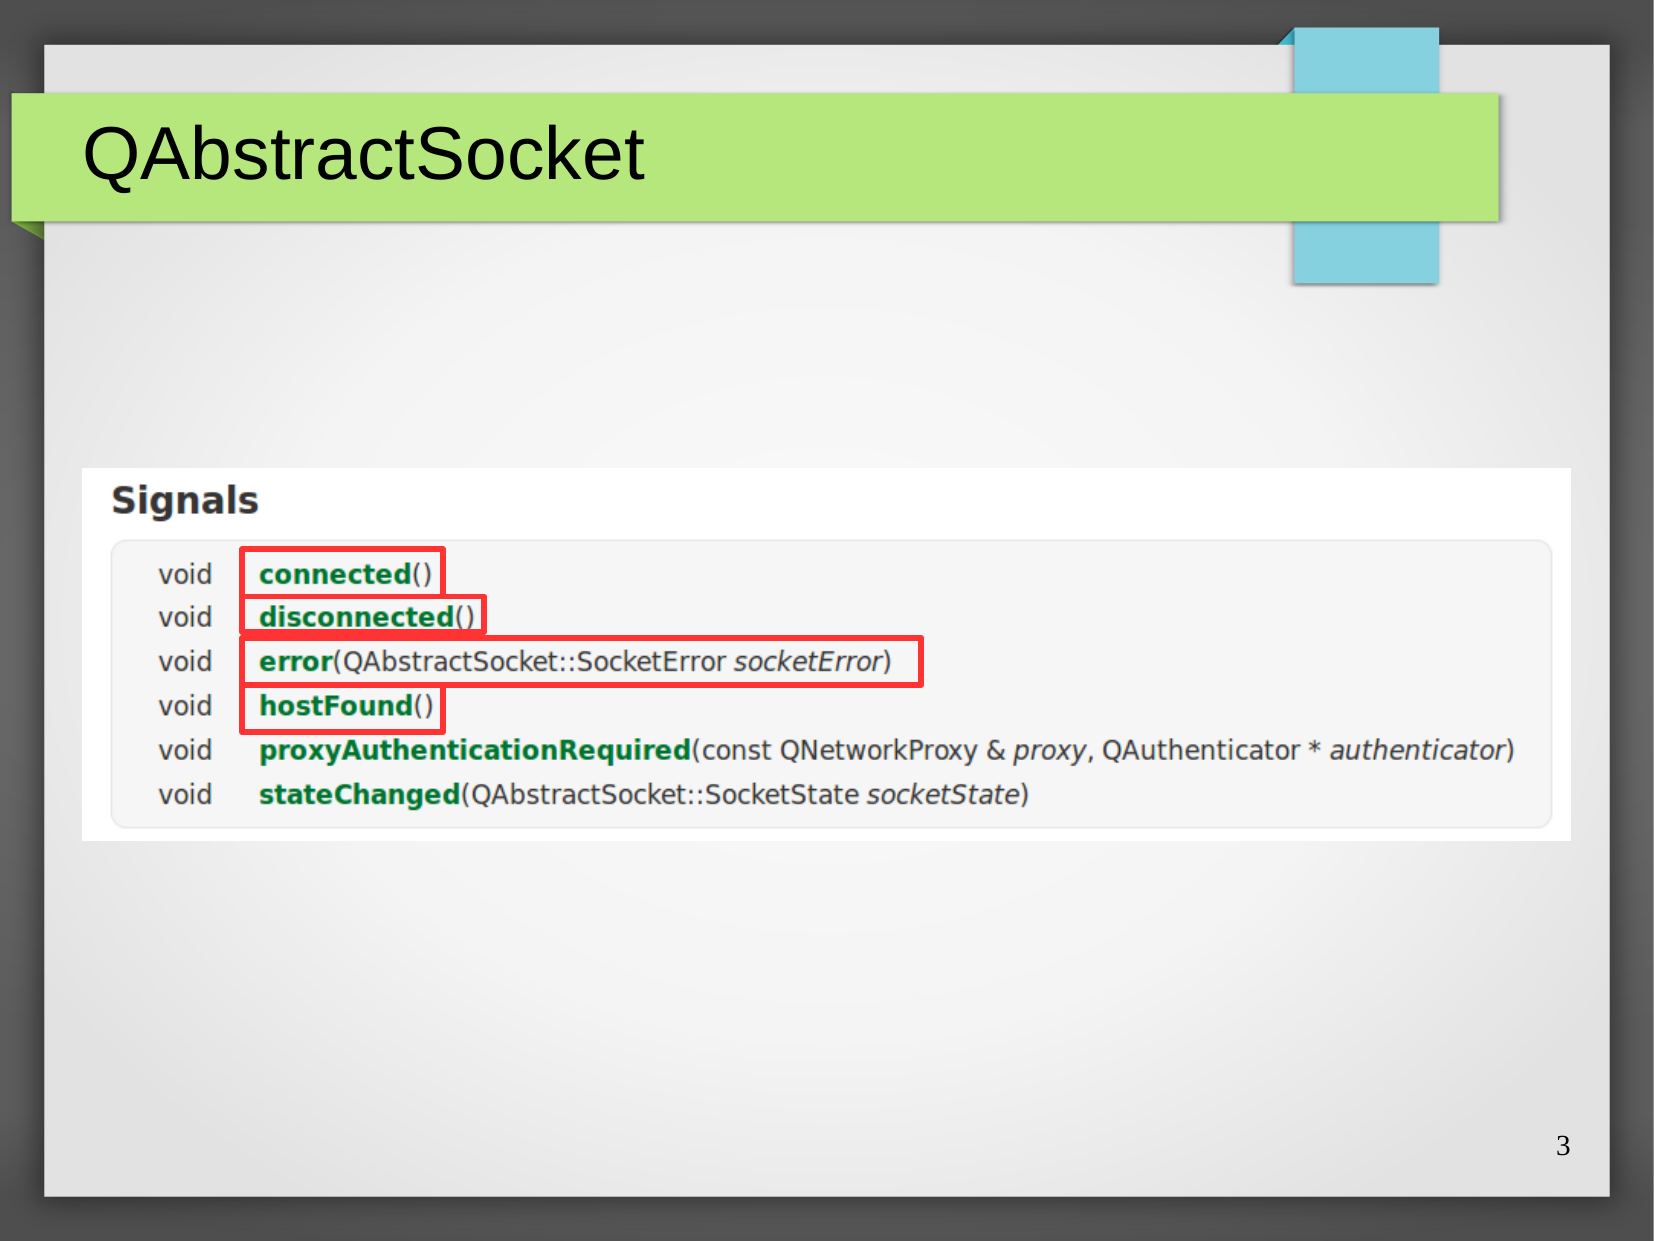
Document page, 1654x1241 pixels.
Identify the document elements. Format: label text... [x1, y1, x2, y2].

picture [0, 0, 1654, 1241]
title QAbstractSocket [82, 94, 1264, 213]
